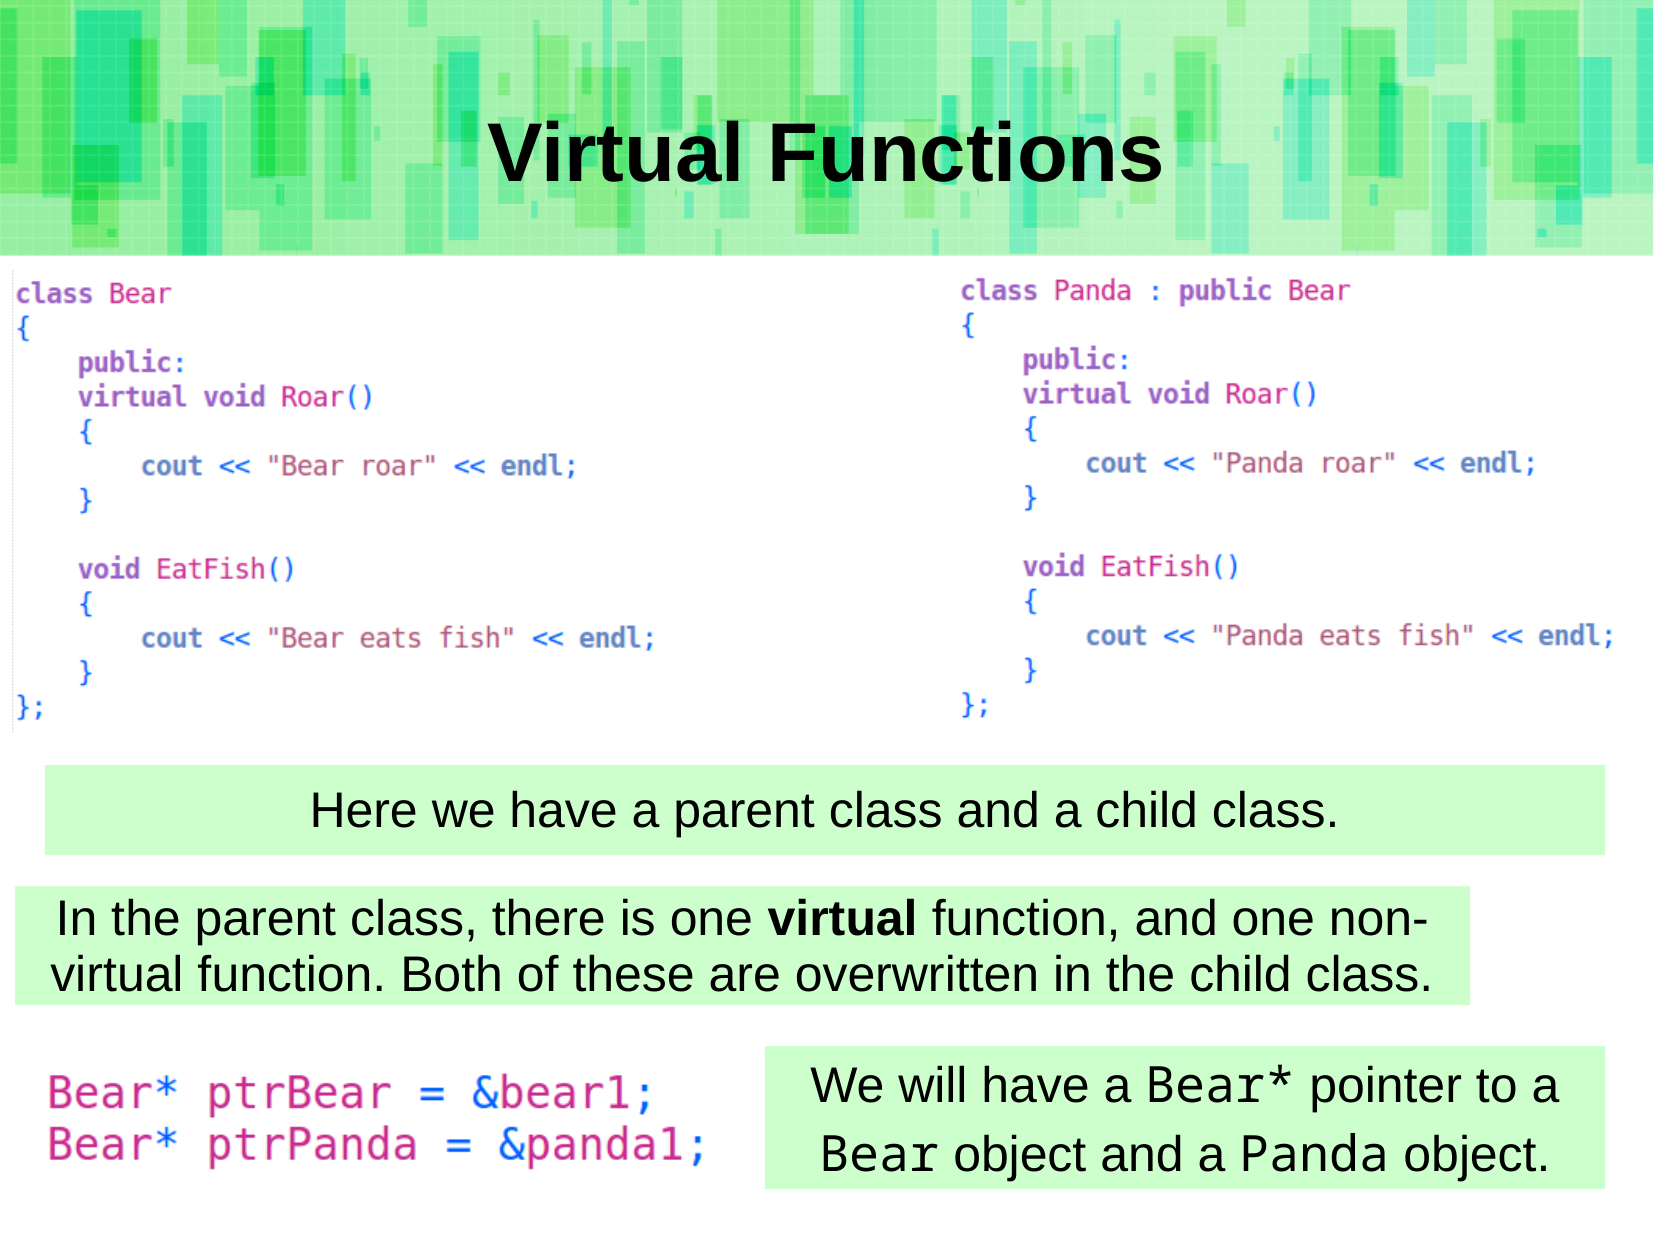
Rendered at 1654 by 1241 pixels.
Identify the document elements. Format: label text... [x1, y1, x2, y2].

picture [0, 0, 1654, 1241]
title Virtual Functions [82, 49, 1571, 257]
text_box We will have a Bear* pointer to a Bear object and a Panda object. [765, 1050, 1606, 1186]
text_box Here we have a parent class and a child class. [45, 765, 1606, 856]
text_box In the parent class, there is one virtual function, and one non-virtual function. Both of these are overwritten in the child class. [15, 886, 1471, 1006]
